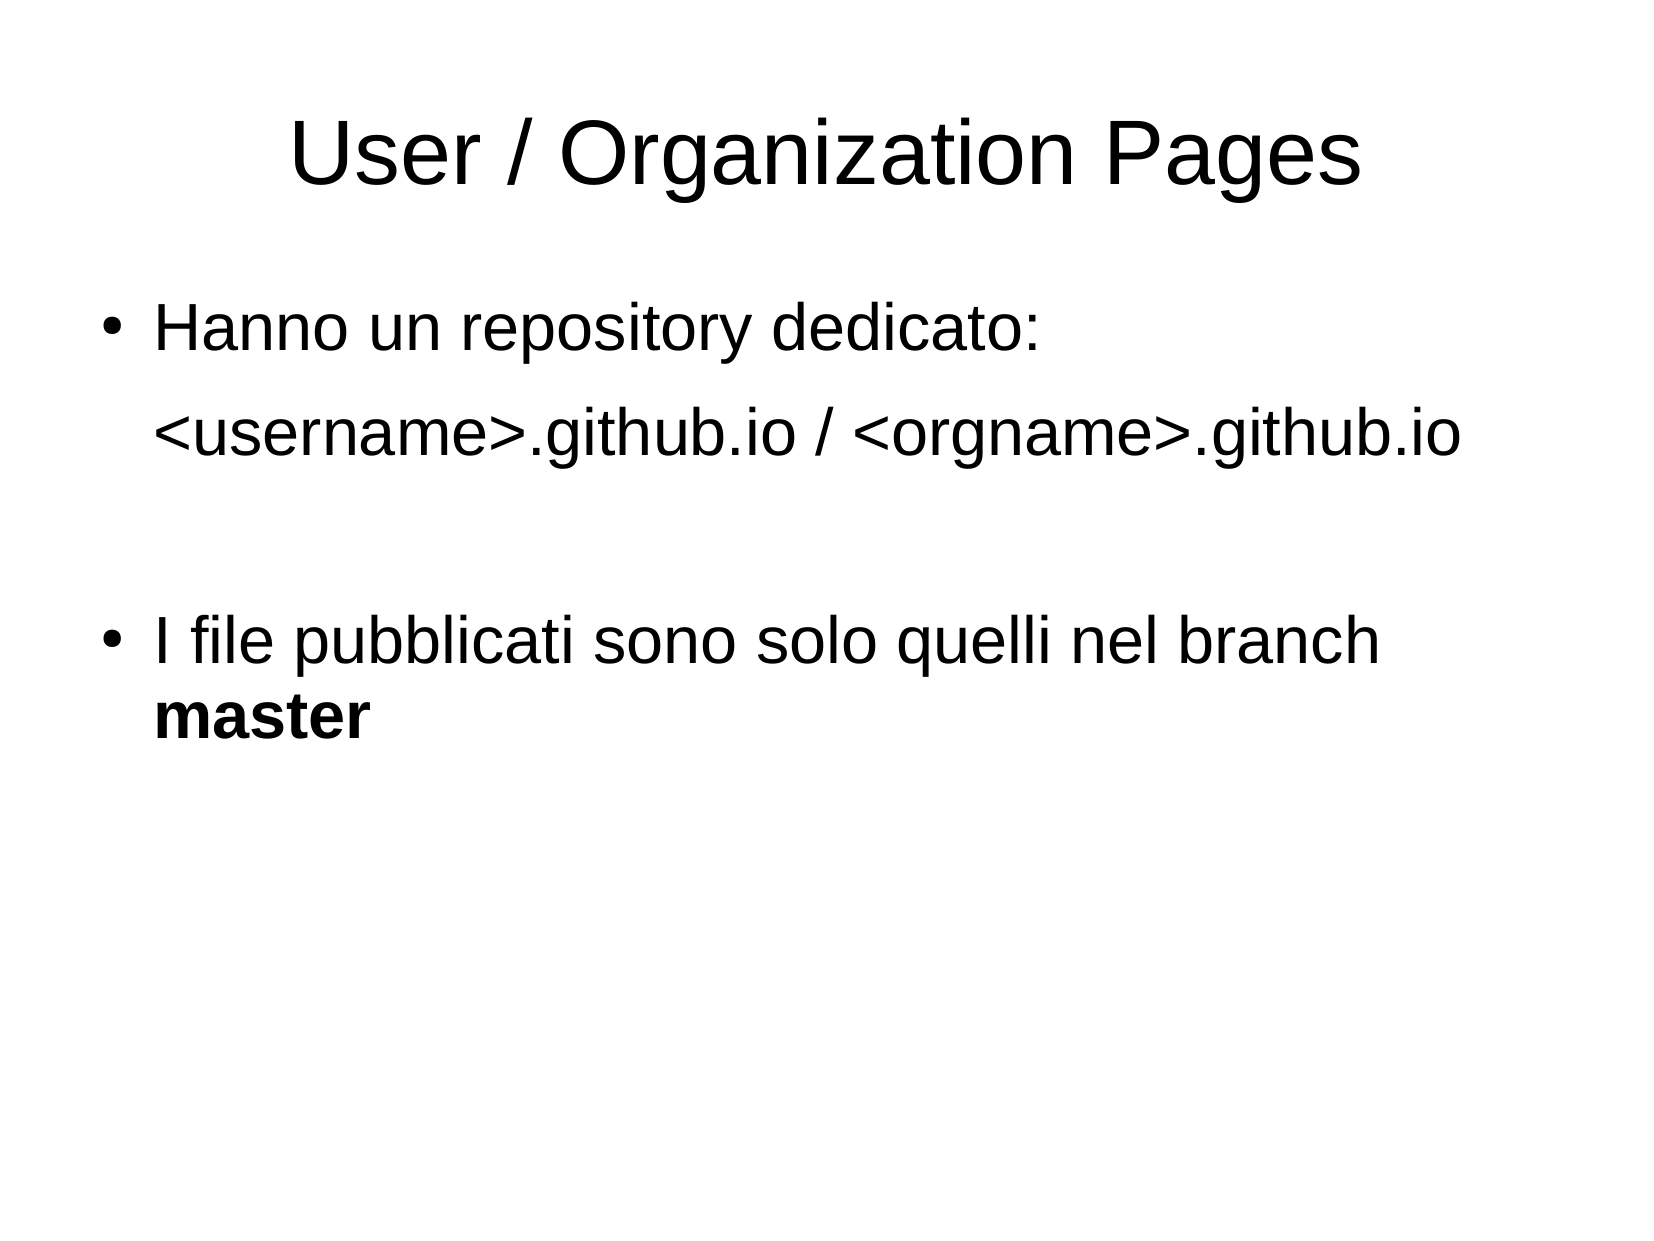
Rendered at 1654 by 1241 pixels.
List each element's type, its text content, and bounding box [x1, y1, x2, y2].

list Hanno un repository dedicato: <username>.github.io / <orgname>.github.io I file pubblicati sono solo quelli nel branch master [82, 290, 1571, 1010]
title User / Organization Pages [82, 49, 1571, 257]
